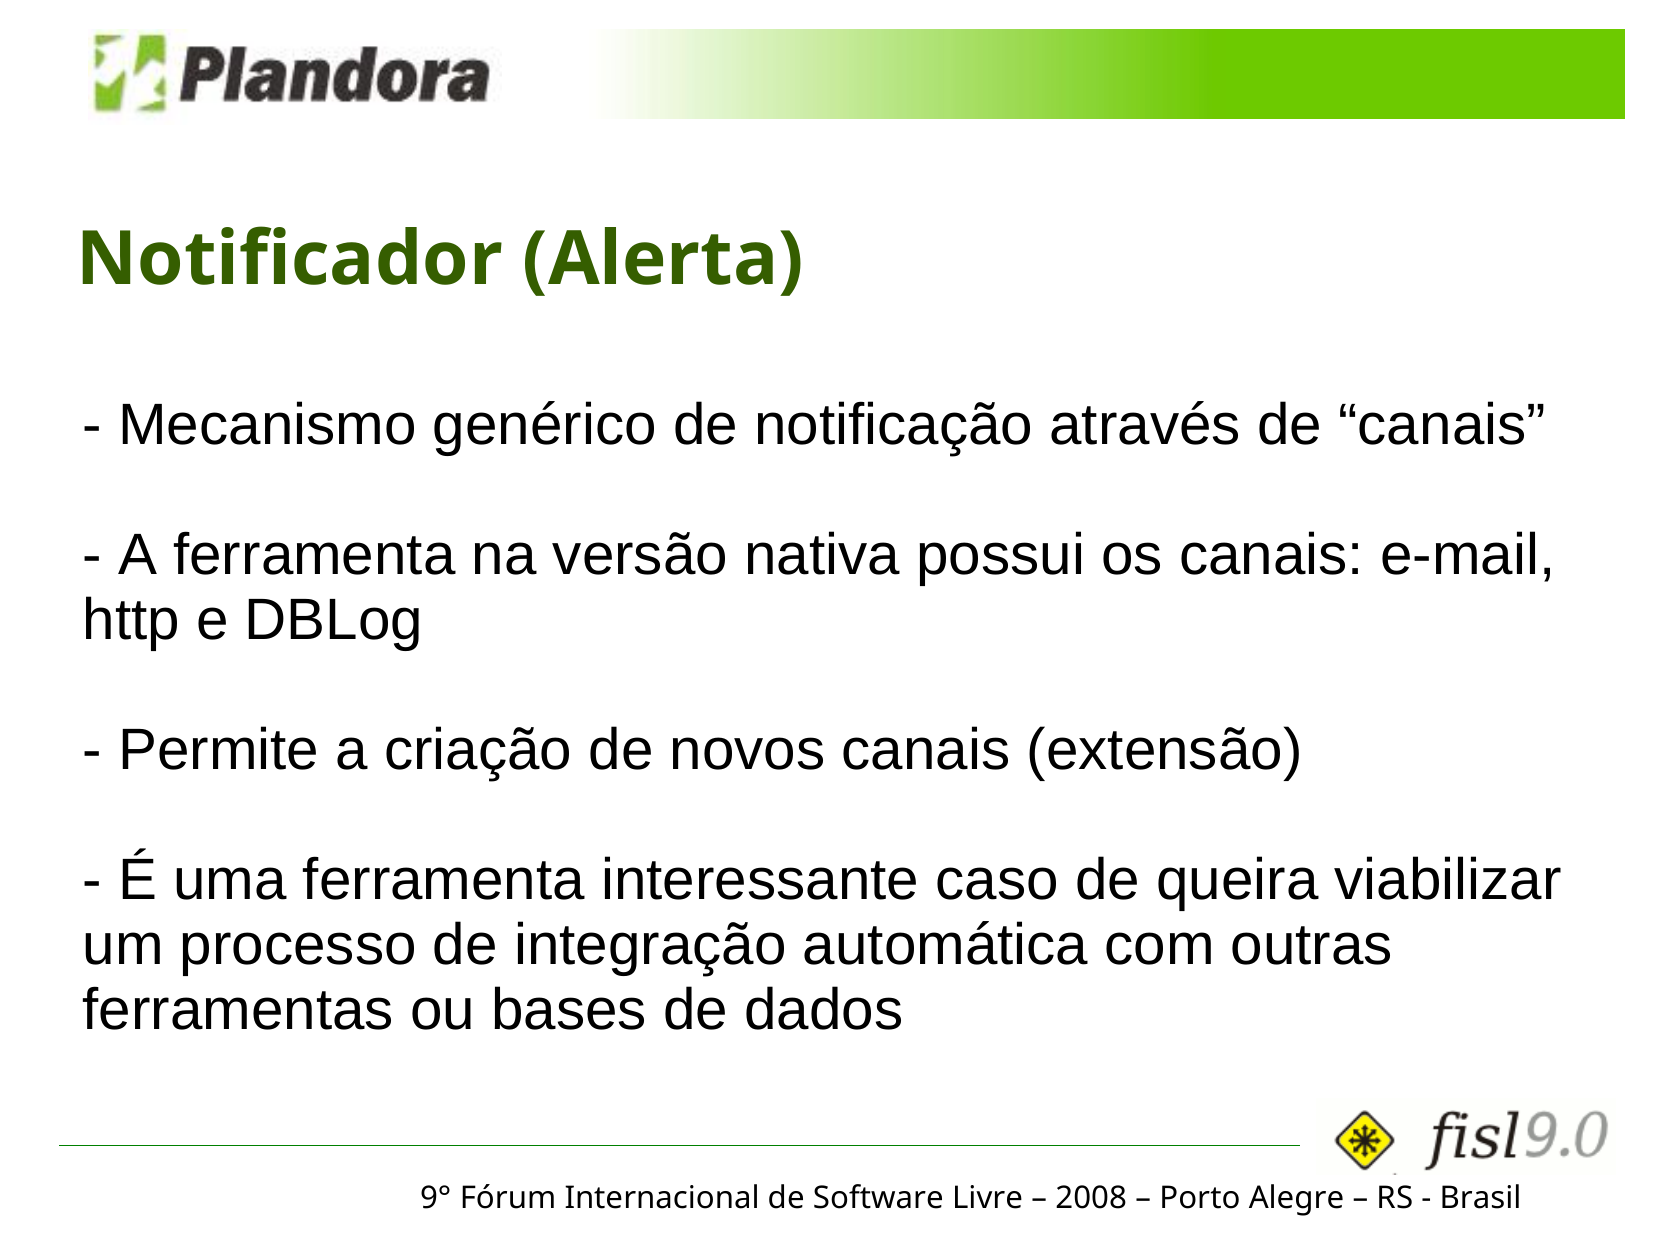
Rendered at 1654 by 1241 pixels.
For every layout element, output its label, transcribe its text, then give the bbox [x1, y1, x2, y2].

title Notificador (Alerta) [76, 156, 1536, 355]
picture [1316, 1098, 1616, 1175]
subtitle - Mecanismo genérico de notificação através de “canais” - A ferramenta na versão nativa possui os canais: e-mail, http e DBLog - Permite a criação de novos canais (extensão) - É uma ferramenta interessante caso de queira viabilizar um processo de integração automática com outras ferramentas ou bases de dados [82, 324, 1586, 1109]
picture [88, 29, 1625, 125]
